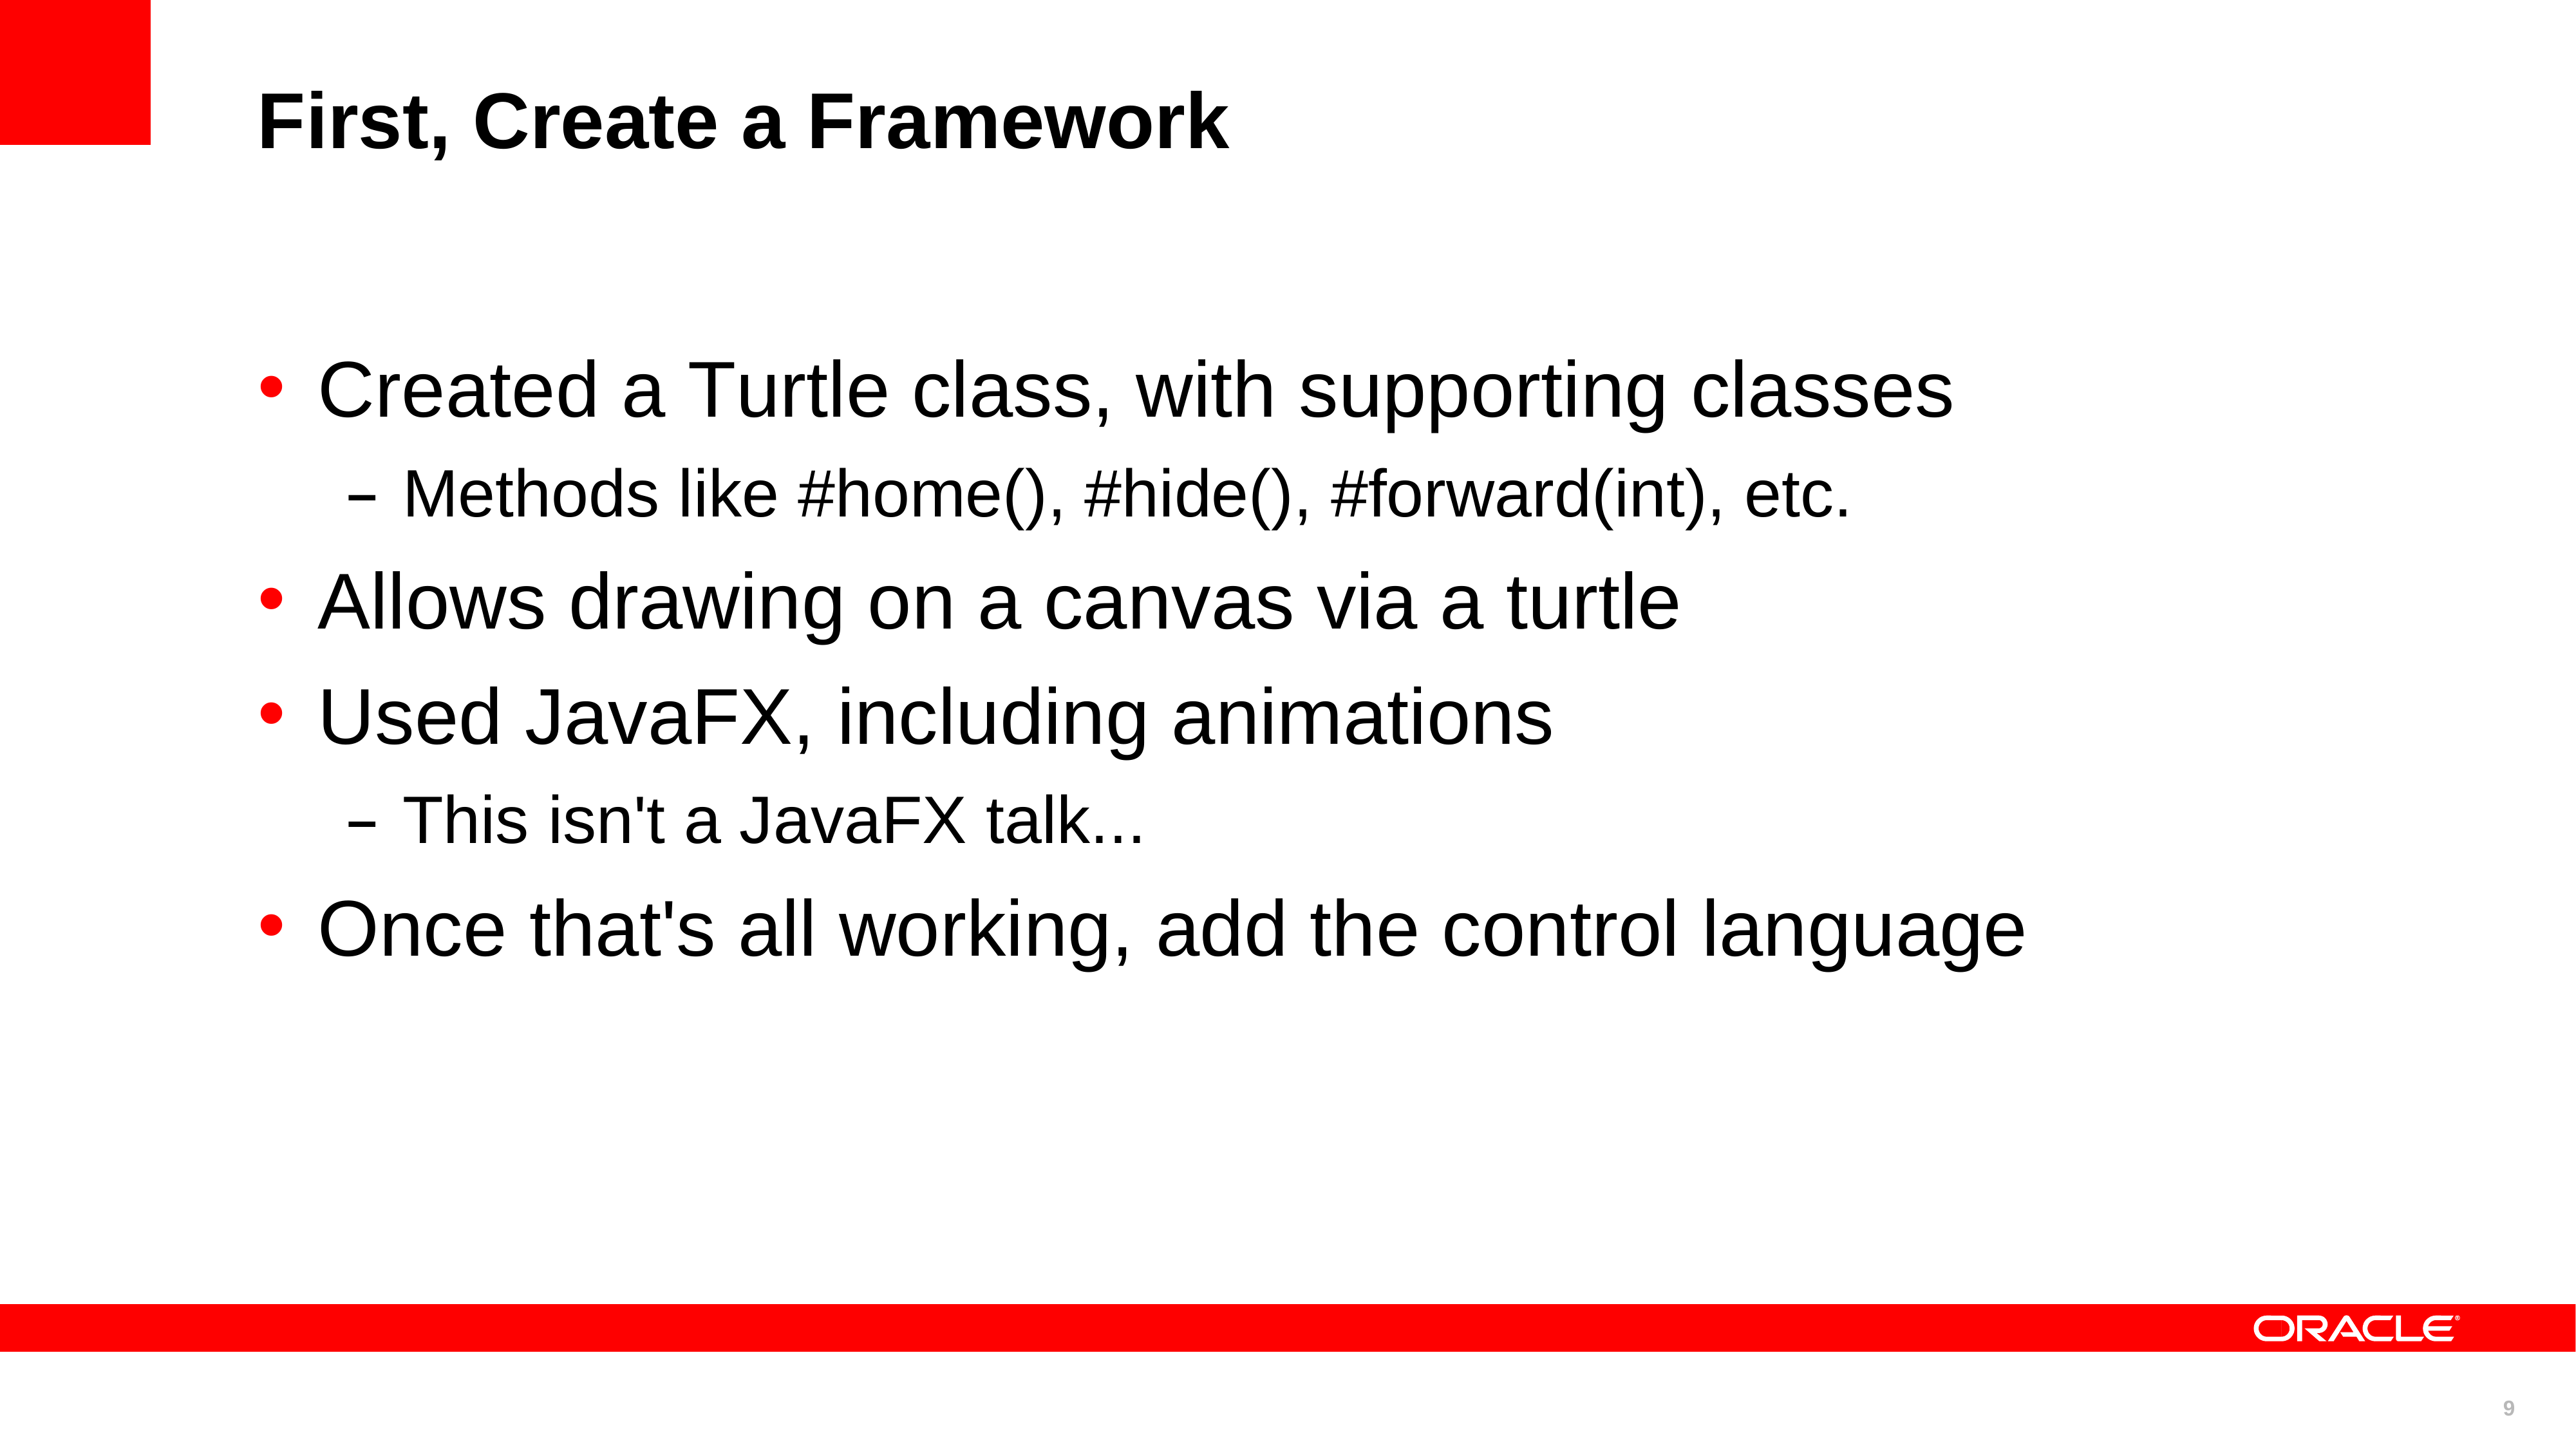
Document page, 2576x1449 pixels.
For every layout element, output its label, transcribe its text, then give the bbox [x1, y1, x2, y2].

list Created a Turtle class, with supporting classes Methods like #home(), #hide(), #forward(int), etc. Allows drawing on a canvas via a turtle Used JavaFX, including animations This isn't a JavaFX talk... Once that's all working, add the control language [258, 337, 2318, 1256]
title First, Create a Framework [257, 69, 2318, 251]
picture [0, 1304, 2576, 1352]
picture [0, 0, 151, 145]
